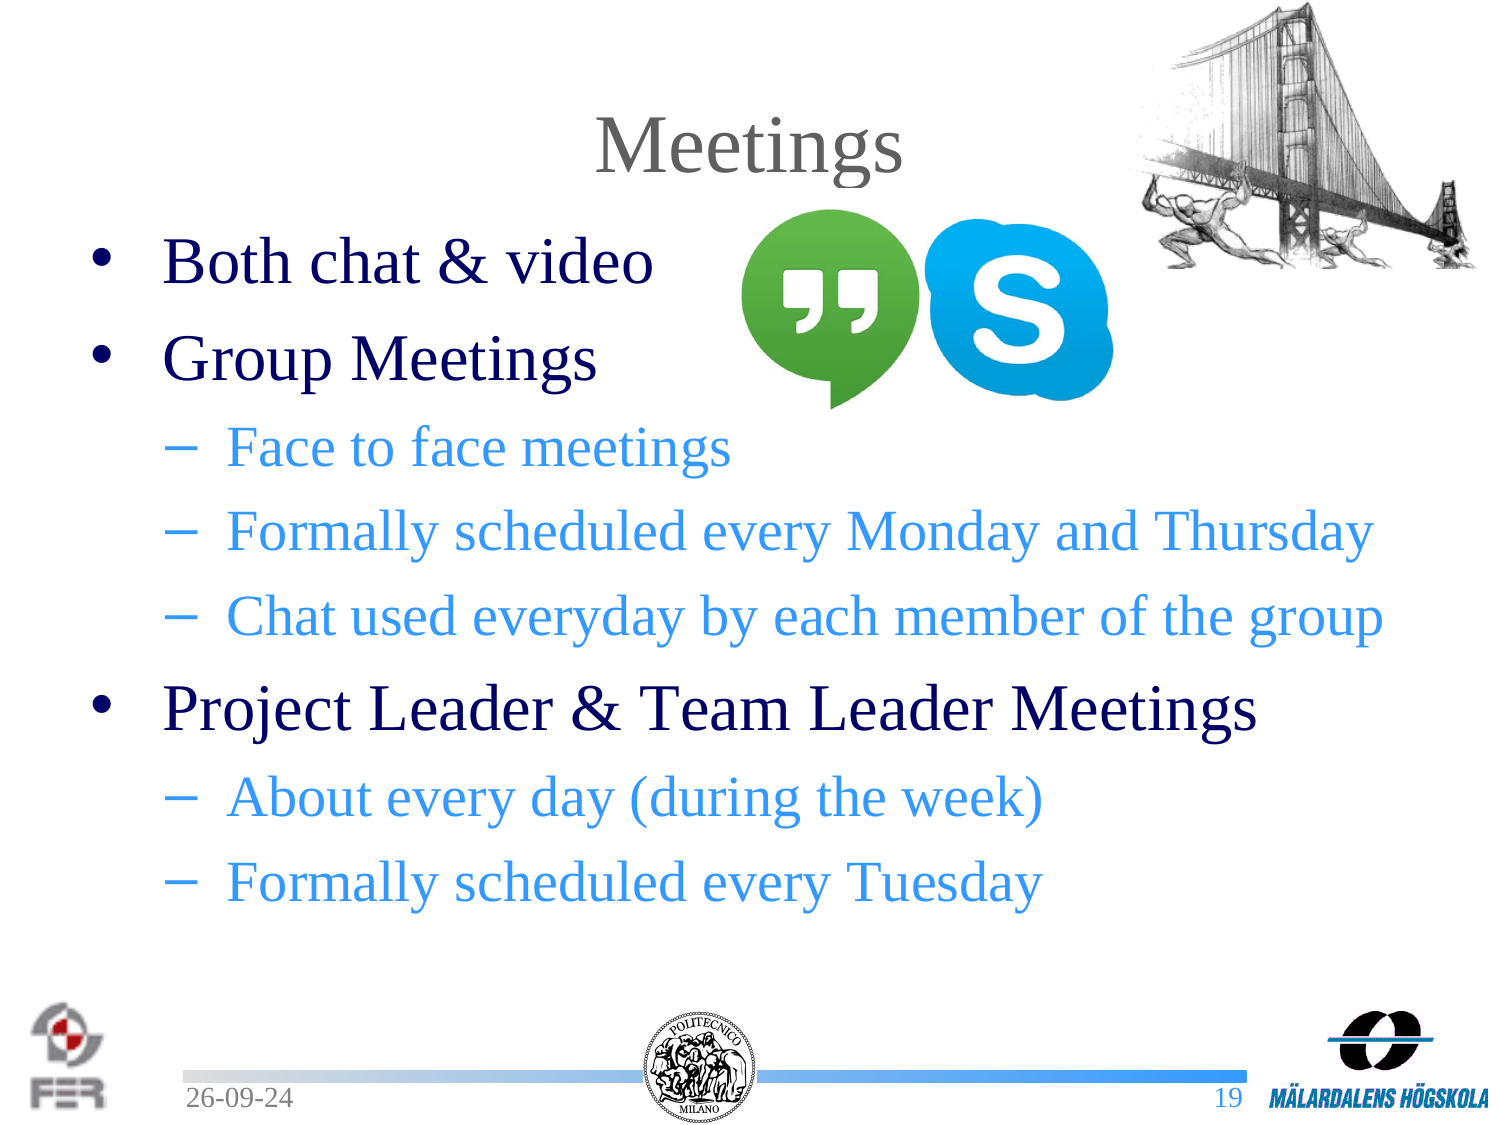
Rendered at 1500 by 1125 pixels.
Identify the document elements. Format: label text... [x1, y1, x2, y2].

picture [29, 987, 107, 1125]
text_box 13-12-02 [171, 1070, 396, 1114]
picture [1122, 0, 1477, 269]
picture [1368, 1093, 1374, 1104]
picture [1435, 1096, 1441, 1104]
list Both chat & video Group Meetings Face to face meetings Formally scheduled every Monday and Thursday Chat used everyday by each member of the group Project Leader & Team Leader Meetings About every day (during the week) Formally scheduled every Tuesday [75, 209, 1426, 952]
picture [1454, 1091, 1459, 1108]
text_box <numero> [1186, 1070, 1258, 1114]
picture [643, 1011, 757, 1123]
picture [1269, 1011, 1488, 1108]
picture [734, 188, 1118, 426]
title Meetings [75, 45, 1122, 209]
